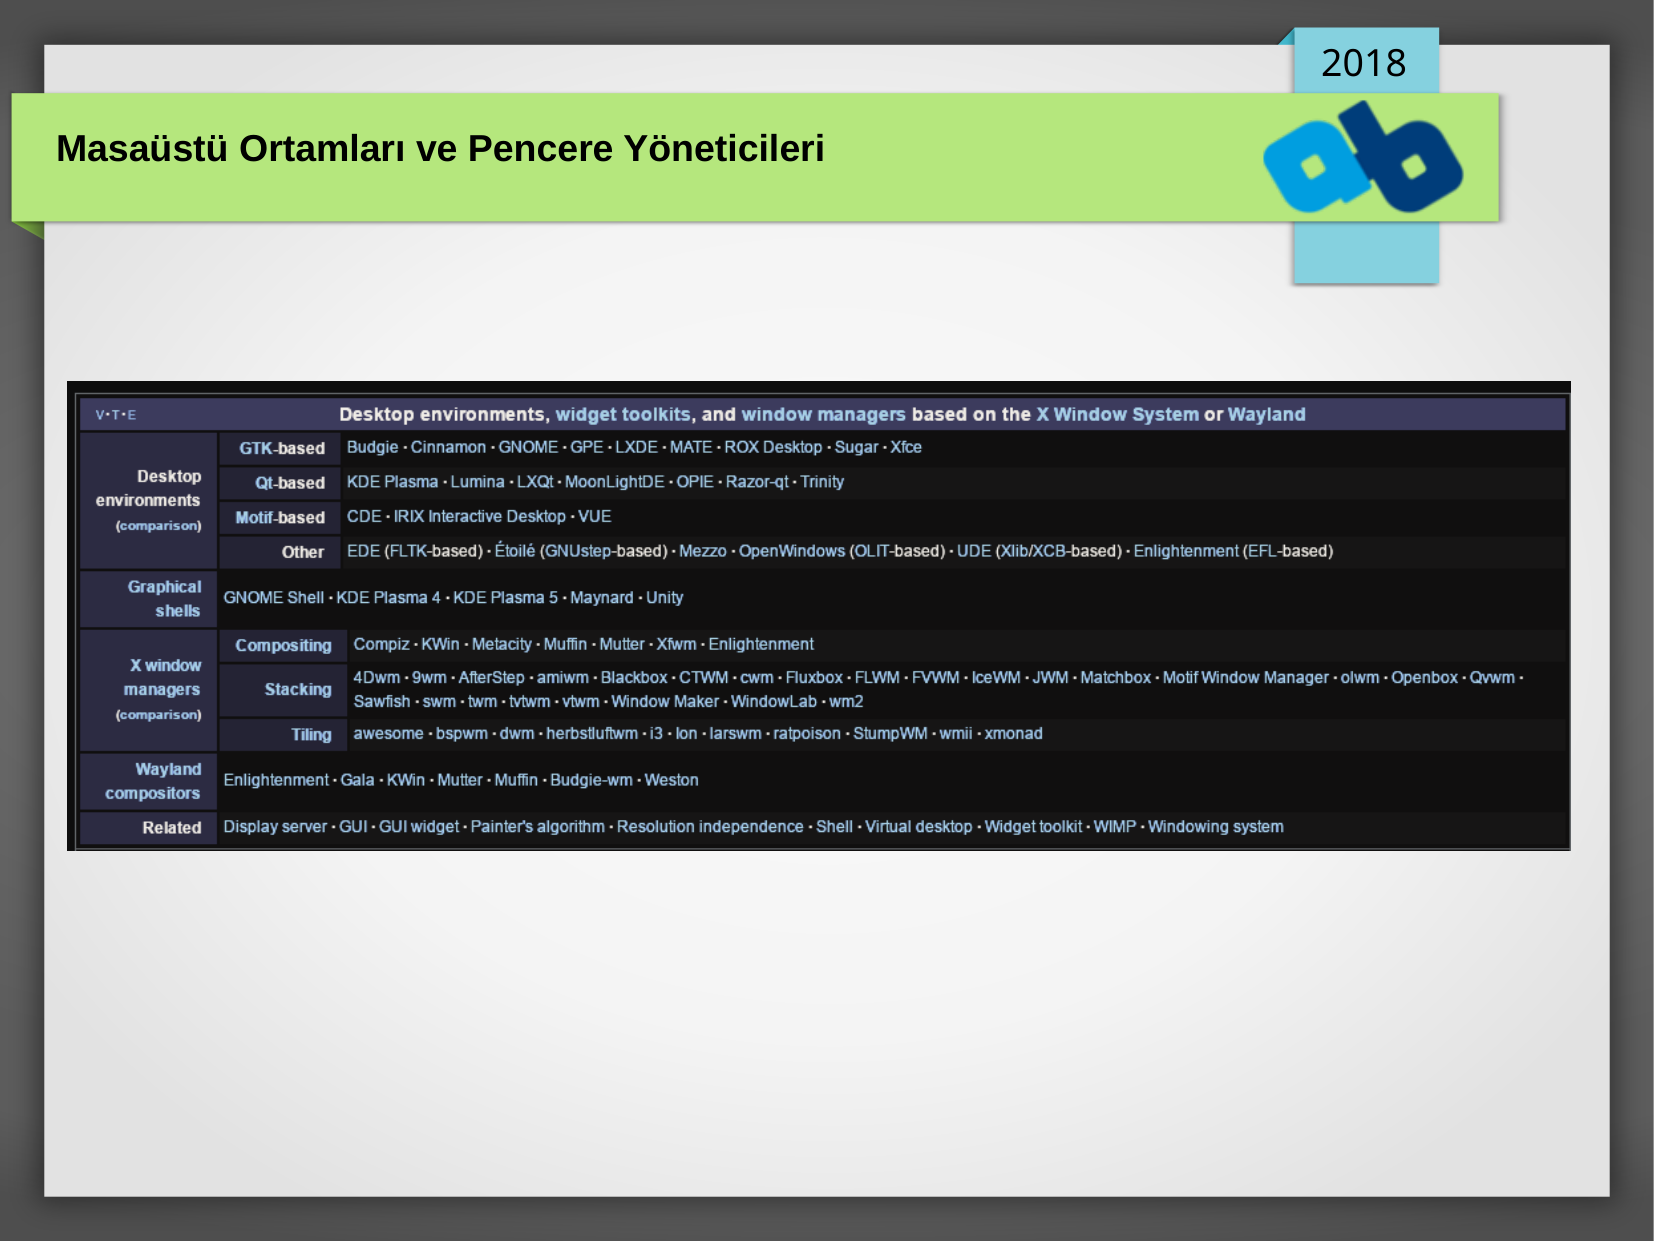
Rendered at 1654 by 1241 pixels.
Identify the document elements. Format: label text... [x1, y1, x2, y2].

text_box Masaüstü Ortamları ve Pencere Yöneticileri [41, 120, 1134, 220]
picture [0, 0, 1654, 1241]
text_box 2018 [1299, 29, 1430, 98]
